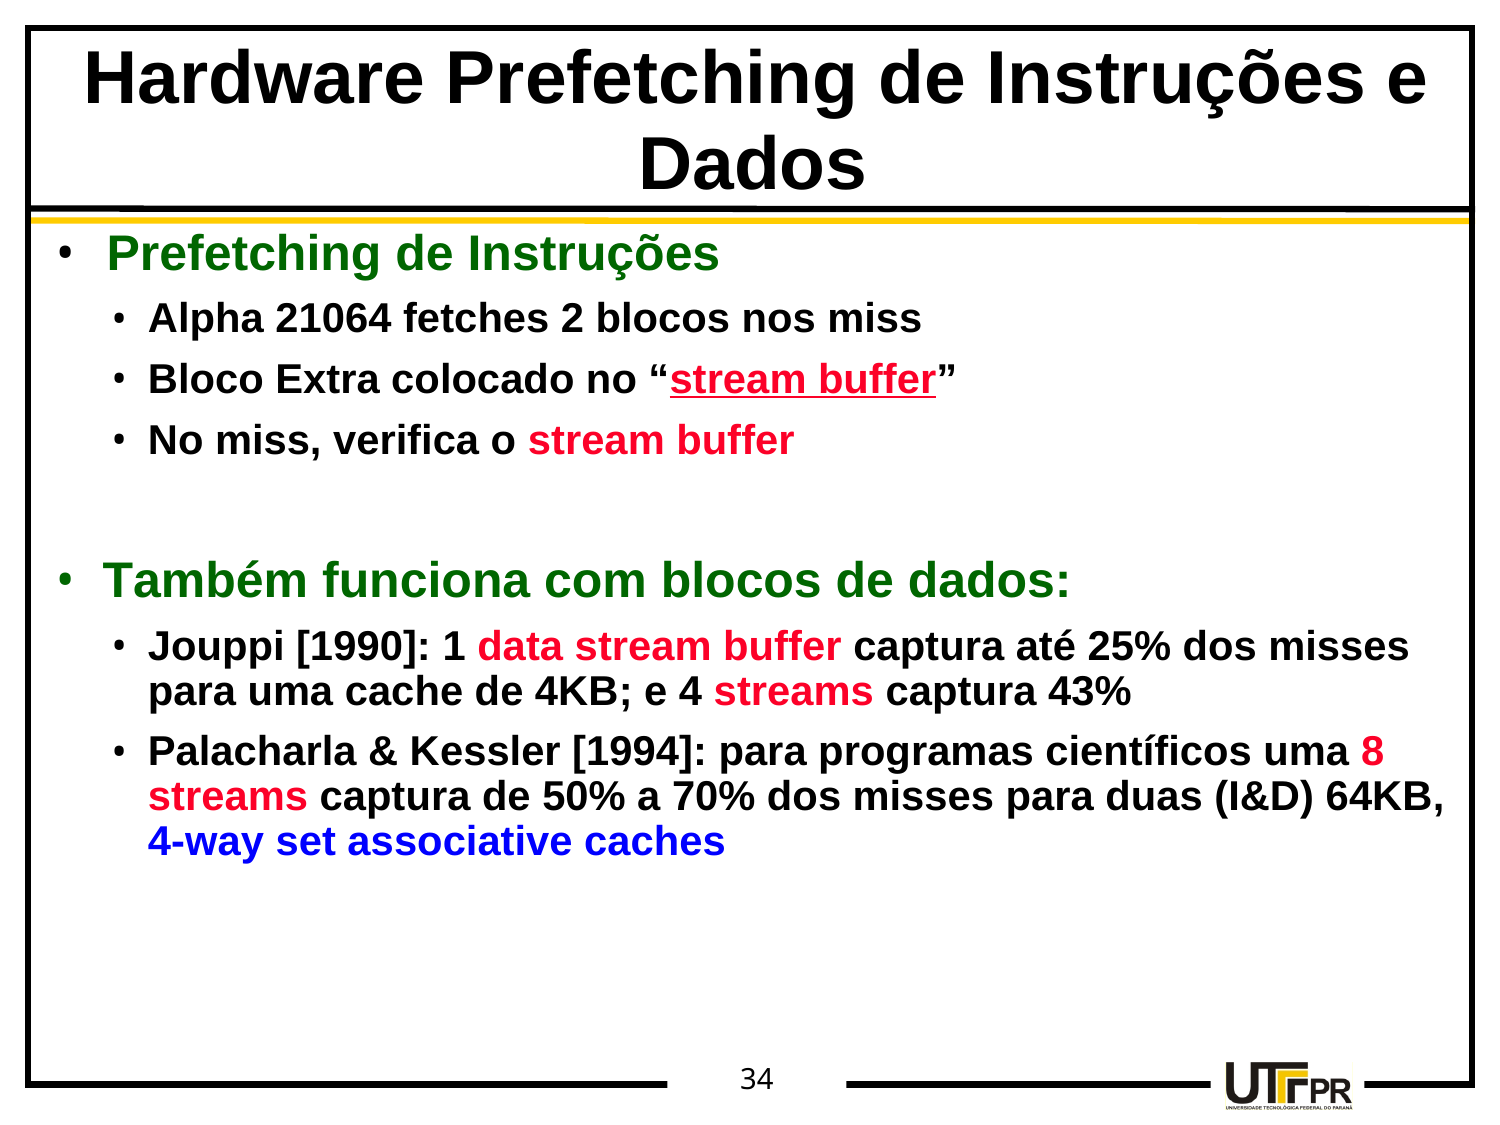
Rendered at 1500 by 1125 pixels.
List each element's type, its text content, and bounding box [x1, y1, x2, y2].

title Hardware Prefetching de Instruções e Dados [29, 35, 1477, 207]
list Prefetching de Instruções Alpha 21064 fetches 2 blocos nos miss Bloco Extra colocado no “stream buffer” No miss, verifica o stream buffer Também funciona com blocos de dados: Jouppi [1990]: 1 data stream buffer captura até 25% dos misses para uma cache de 4KB; e 4 streams captura 43% Palacharla & Kessler [1994]: para programas científicos uma 8 streams captura de 50% a 70% dos misses para duas (I&D) 64KB, 4-way set associative caches [41, 219, 1500, 1047]
picture [1225, 1062, 1353, 1110]
